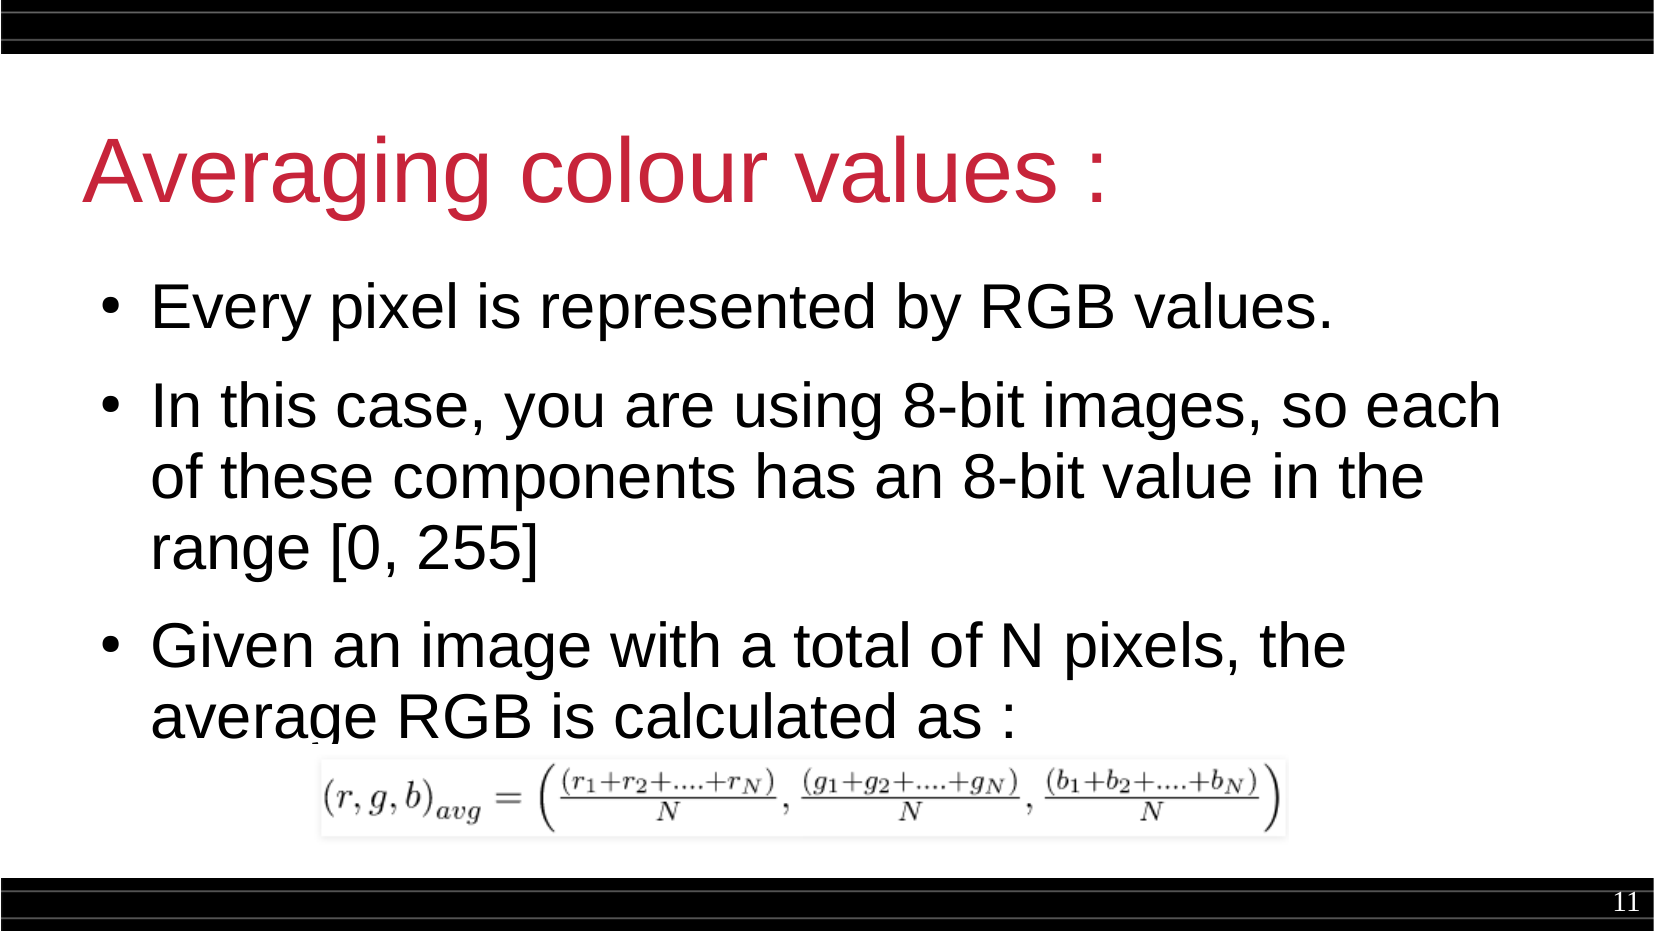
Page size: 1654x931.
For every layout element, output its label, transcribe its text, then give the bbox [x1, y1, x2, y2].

picture [1, 0, 1654, 54]
picture [295, 744, 1289, 849]
list Every pixel is represented by RGB values. In this case, you are using 8-bit images, so each of these components has an 8-bit value in the range [0, 255] Given an image with a total of N pixels, the average RGB is calculated as : [82, 271, 1571, 758]
title Averaging colour values : [82, 92, 1571, 249]
picture [1, 878, 1654, 931]
